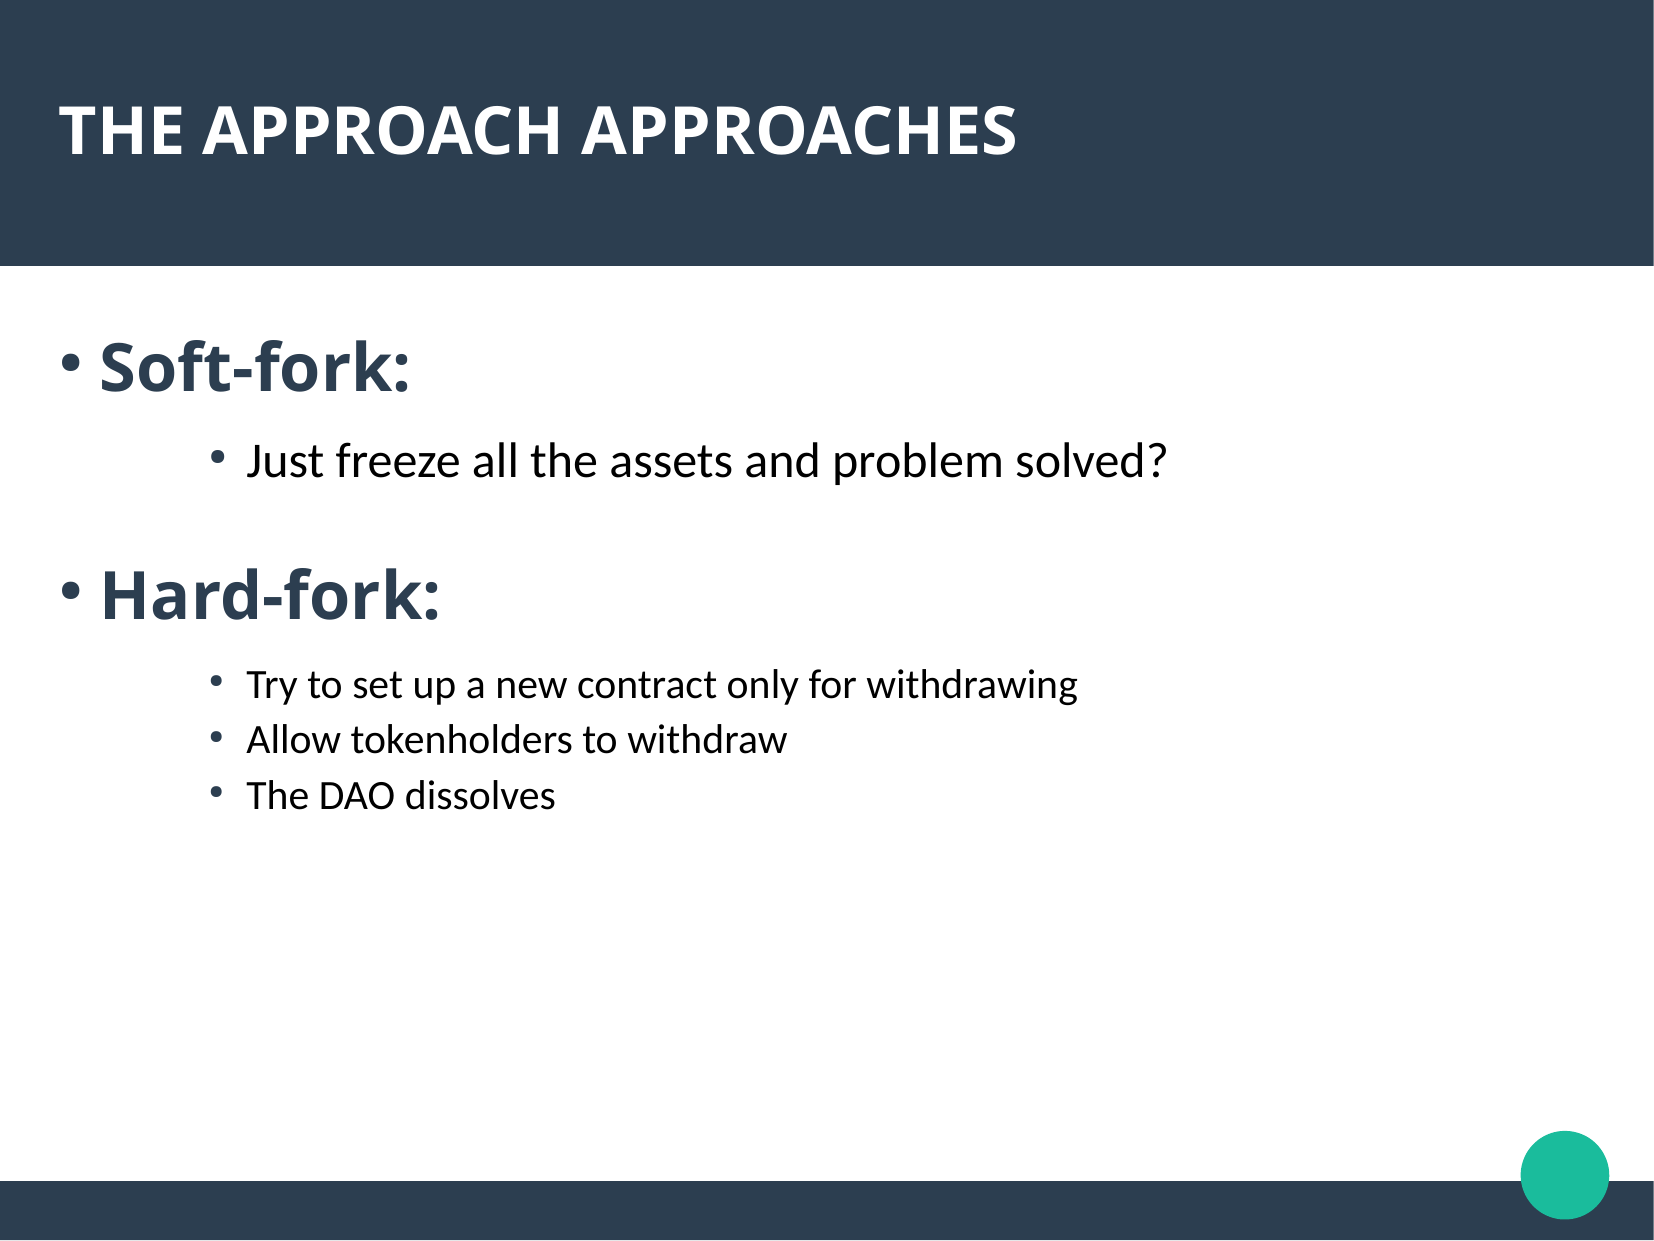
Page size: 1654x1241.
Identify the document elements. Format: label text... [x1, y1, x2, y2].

title THE APPROACH APPROACHES [59, 49, 1595, 207]
list Soft-fork: Just freeze all the assets and problem solved? Hard-fork: Try to set up a new contract only for withdrawing Allow tokenholders to withdraw The DAO dissolves [59, 324, 1595, 1152]
